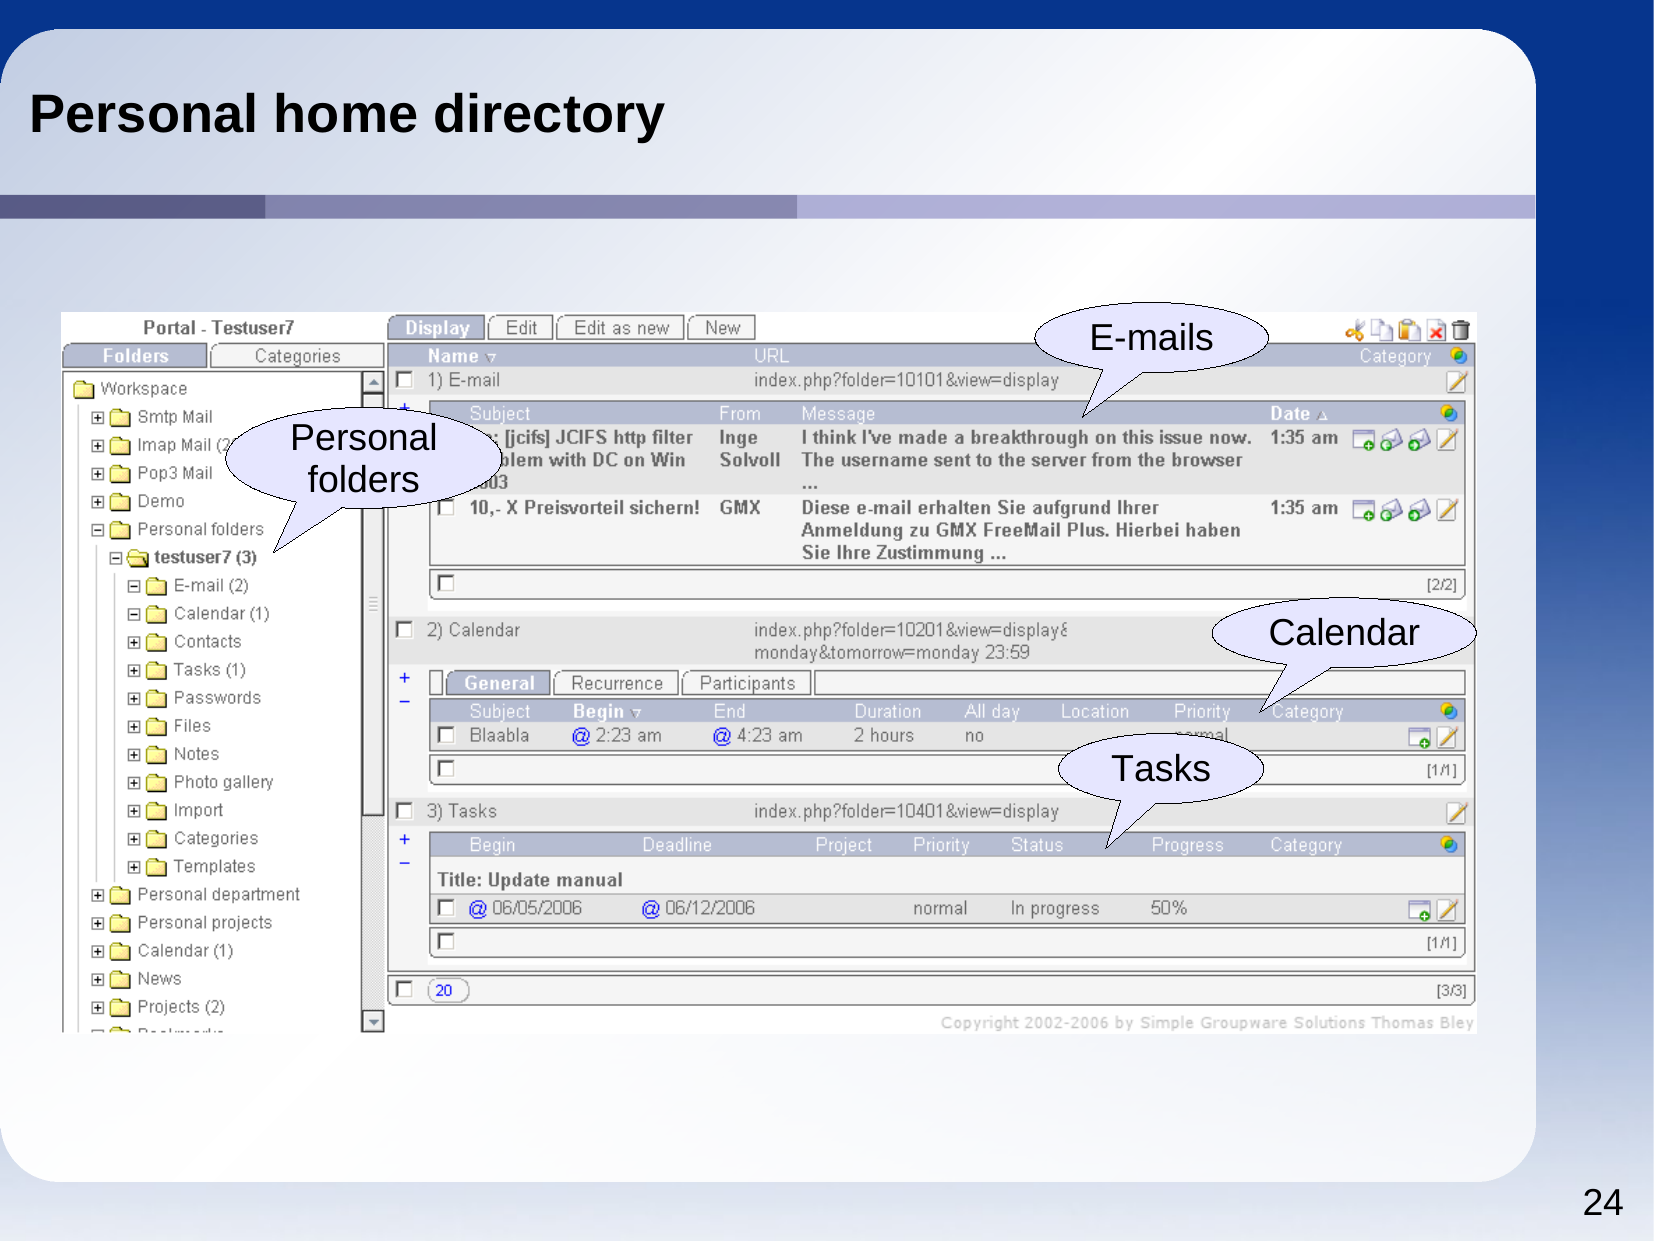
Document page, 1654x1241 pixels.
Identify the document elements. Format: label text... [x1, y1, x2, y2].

picture [0, 0, 1654, 1241]
picture [61, 312, 1477, 1034]
title Personal home directory [29, 49, 1506, 178]
text_box Calendar [1212, 597, 1477, 713]
text_box Tasks [1058, 733, 1264, 849]
text_box E-mails [1034, 302, 1269, 418]
text_box Personal folders [225, 407, 502, 553]
